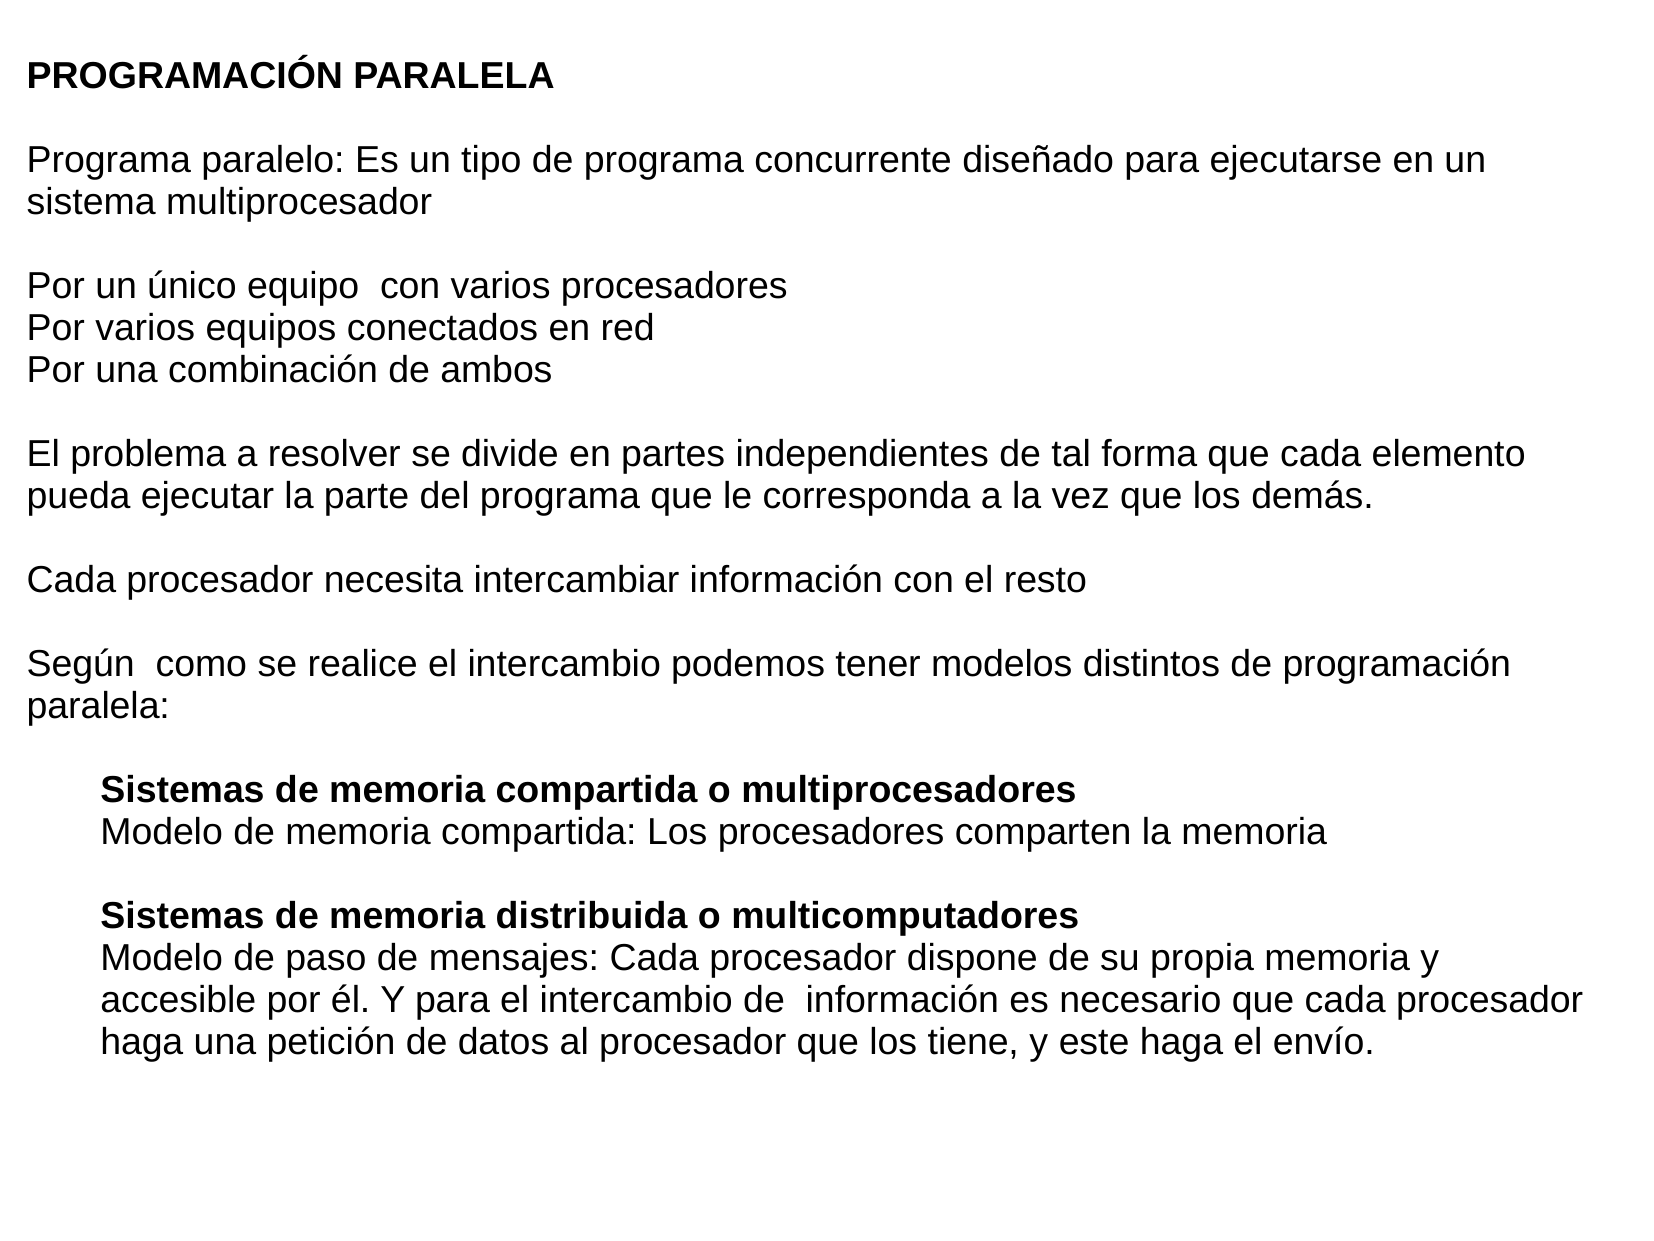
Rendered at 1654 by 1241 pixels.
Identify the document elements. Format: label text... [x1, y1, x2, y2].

text_box PROGRAMACIÓN PARALELA Programa paralelo: Es un tipo de programa concurrente diseñado para ejecutarse en un sistema multiprocesador Por un único equipo con varios procesadores Por varios equipos conectados en red Por una combinación de ambos El problema a resolver se divide en partes independientes de tal forma que cada elemento pueda ejecutar la parte del programa que le corresponda a la vez que los demás. Cada procesador necesita intercambiar información con el resto Según como se realice el intercambio podemos tener modelos distintos de programación paralela: Sistemas de memoria compartida o multiprocesadores Modelo de memoria compartida: Los procesadores comparten la memoria Sistemas de memoria distribuida o multicomputadores Modelo de paso de mensajes: Cada procesador dispone de su propia memoria y accesible por él. Y para el intercambio de información es necesario que cada procesador haga una petición de datos al procesador que los tiene, y este haga el envío. [11, 47, 1619, 1241]
